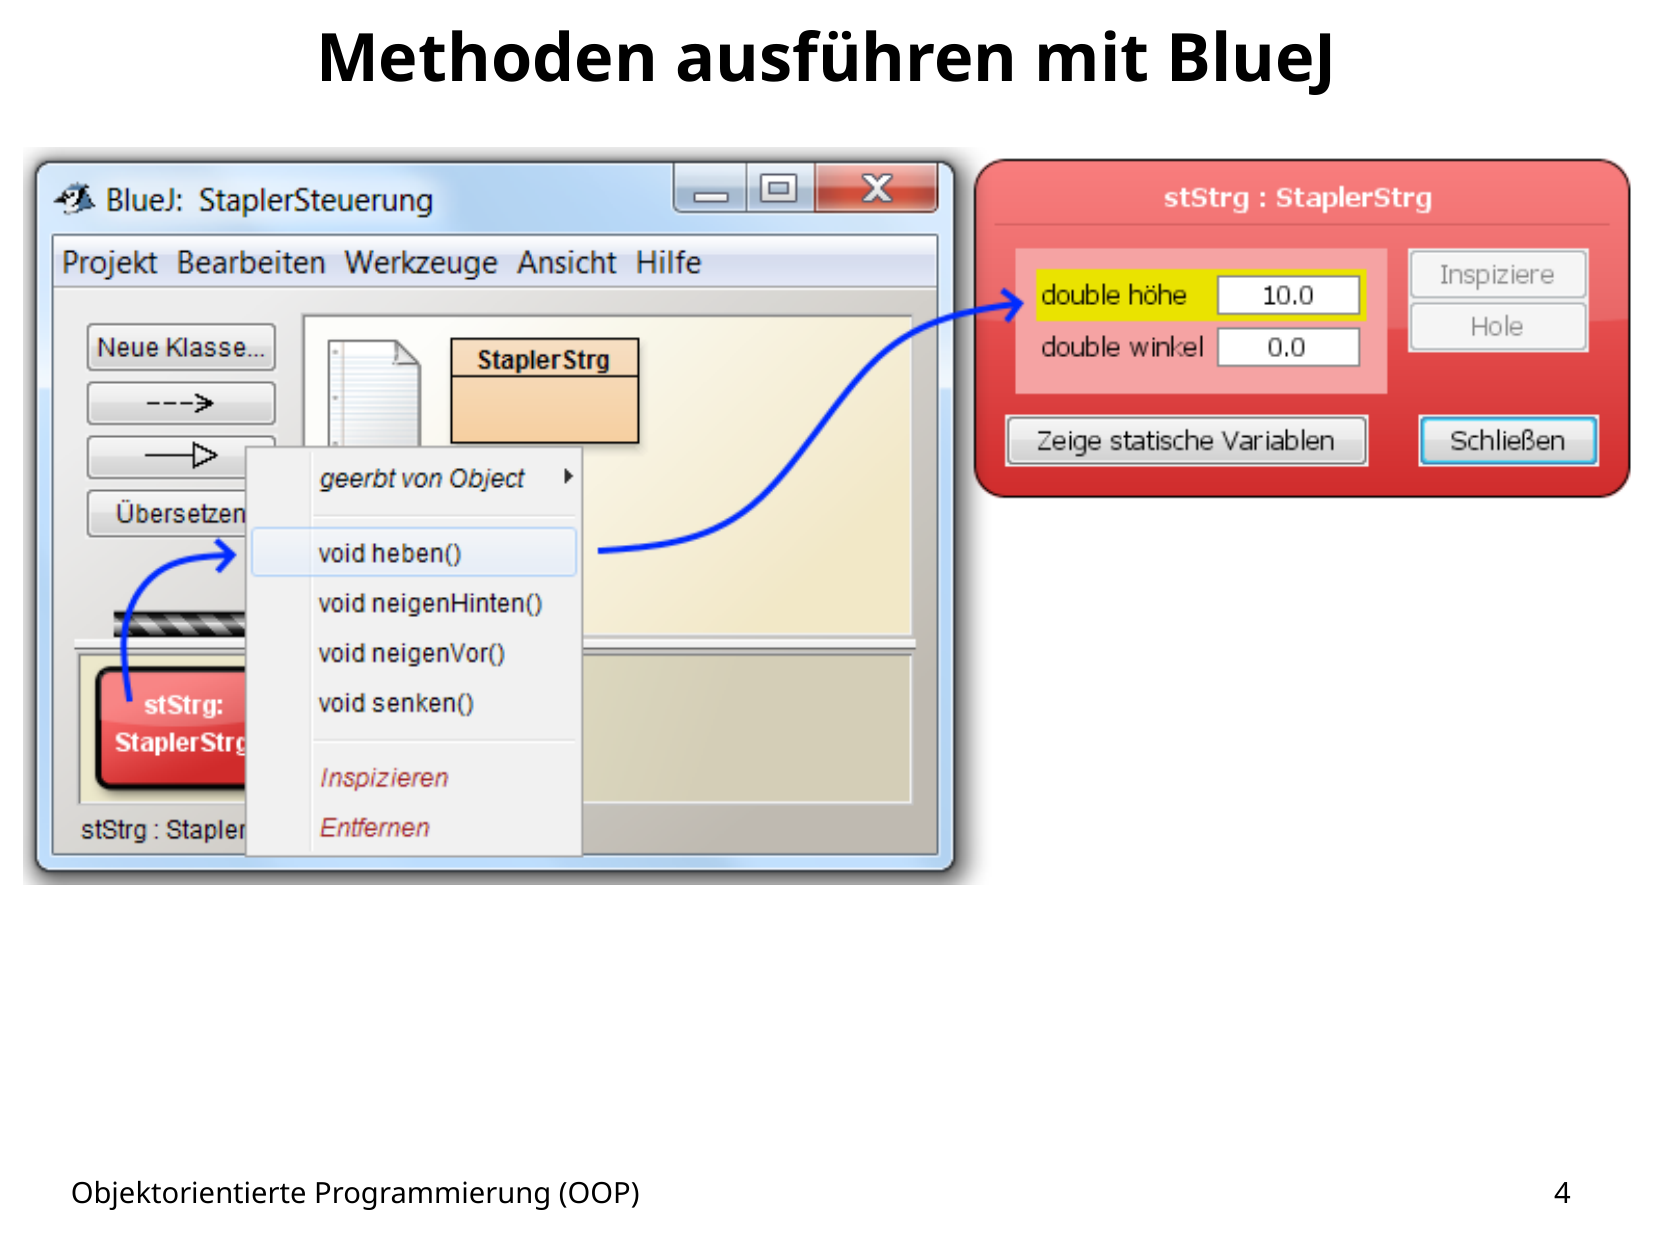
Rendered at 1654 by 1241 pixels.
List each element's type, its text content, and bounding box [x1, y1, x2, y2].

picture [23, 147, 1633, 885]
title Methoden ausführen mit BlueJ [0, 5, 1654, 107]
